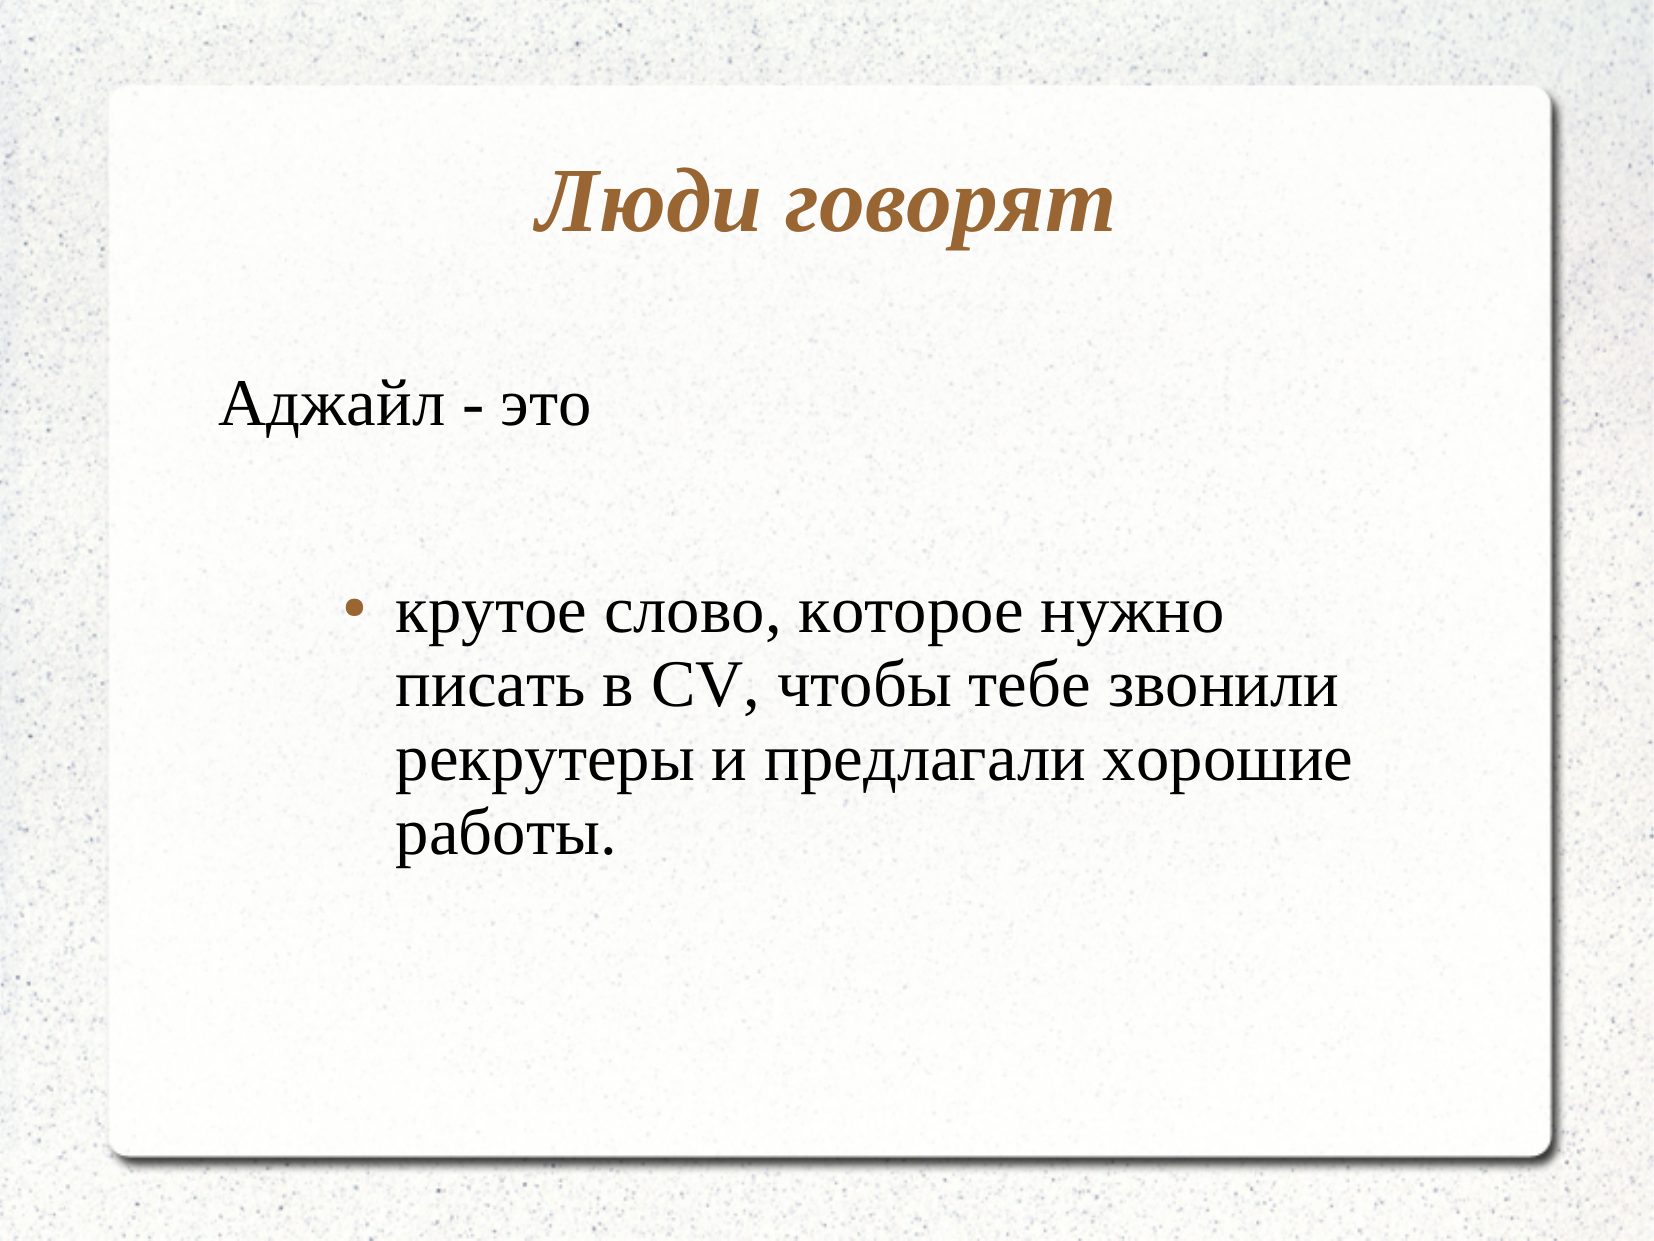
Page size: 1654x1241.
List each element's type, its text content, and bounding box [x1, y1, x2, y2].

list Аджайл - это [147, 366, 1506, 481]
title Люди говорят [118, 96, 1536, 304]
picture [0, 0, 1654, 1241]
list крутое слово, которое нужно писать в CV, чтобы тебе звонили рекрутеры и предлагали хорошие работы. [324, 572, 1402, 962]
